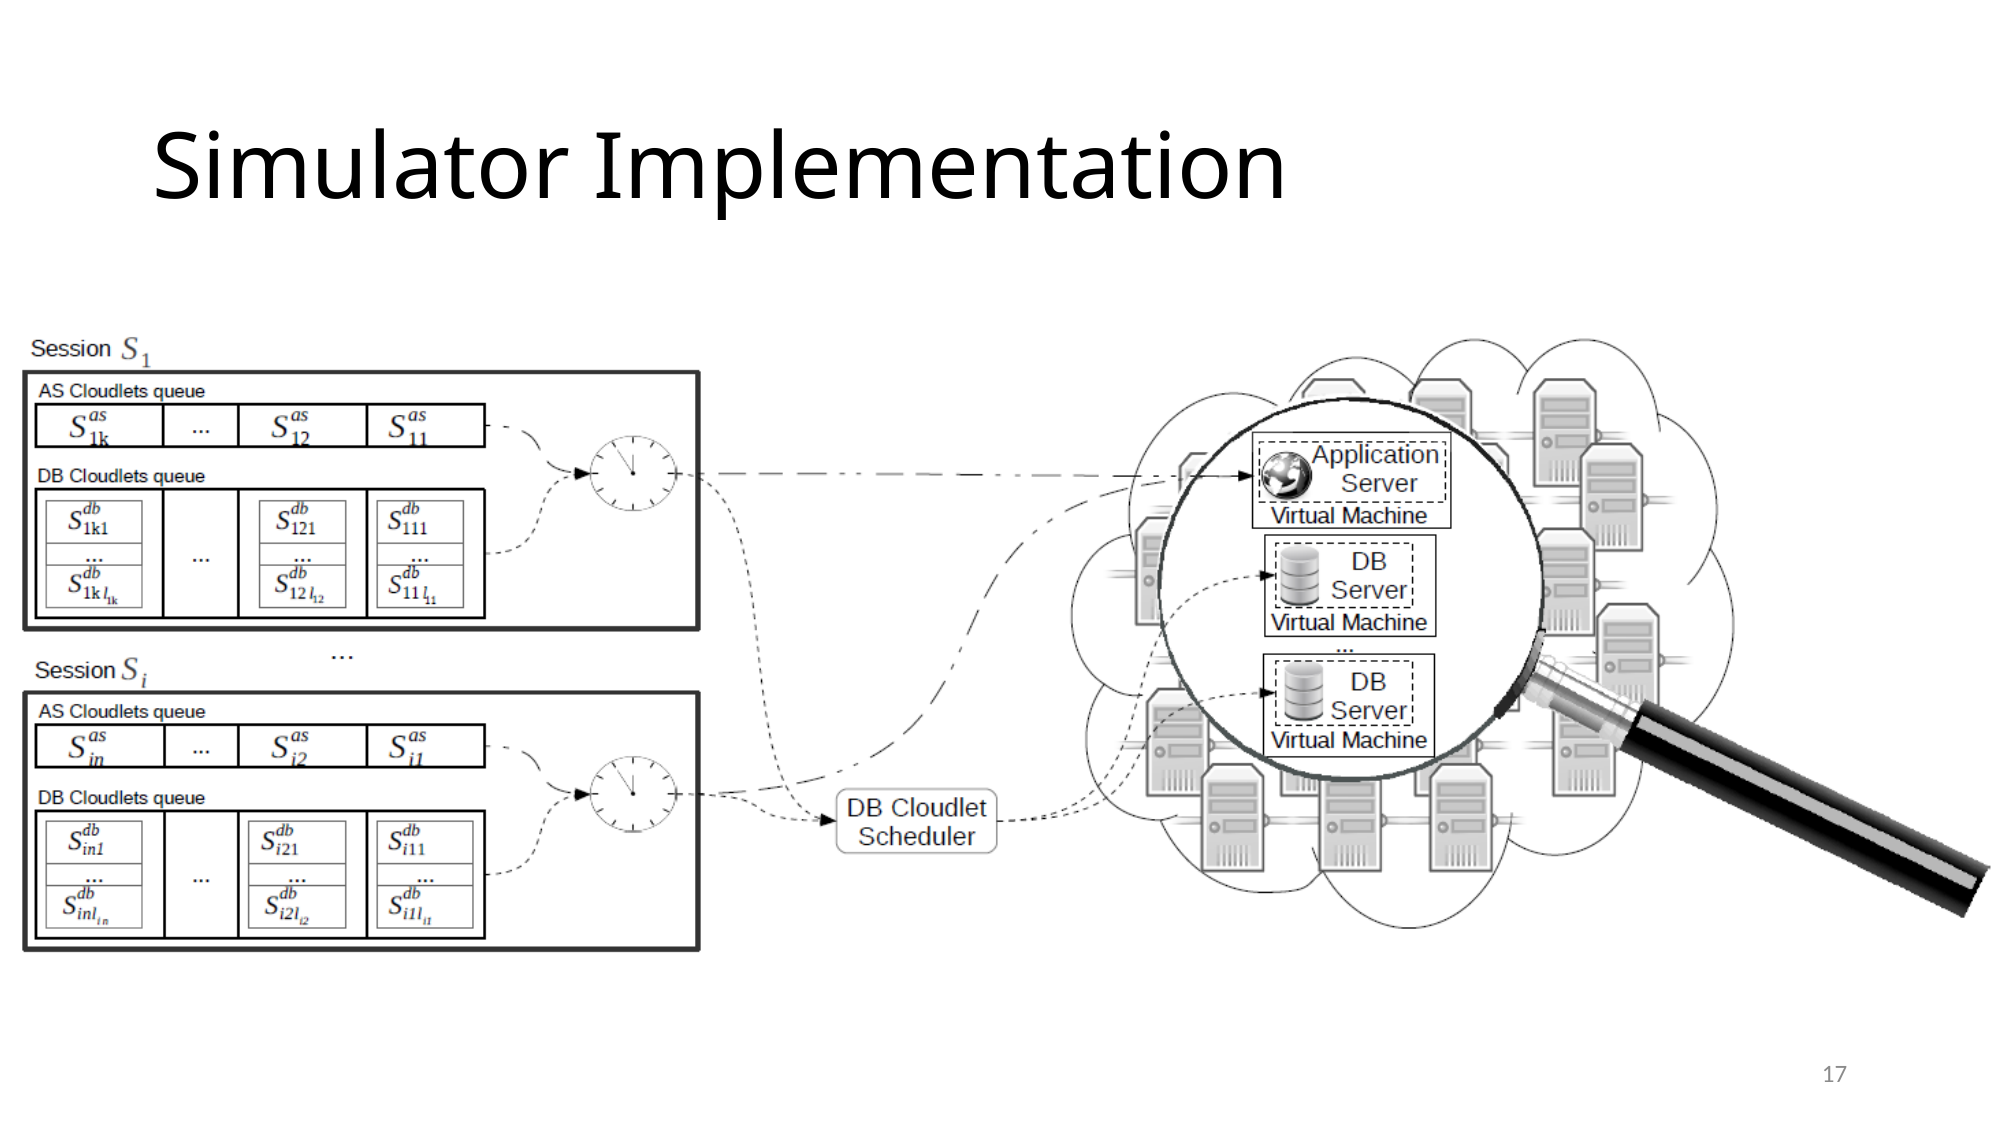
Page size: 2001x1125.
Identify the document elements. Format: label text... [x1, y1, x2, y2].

title Simulator Implementation [137, 59, 1863, 278]
picture [17, 325, 1992, 959]
slide_number <number> [1412, 1042, 1863, 1103]
